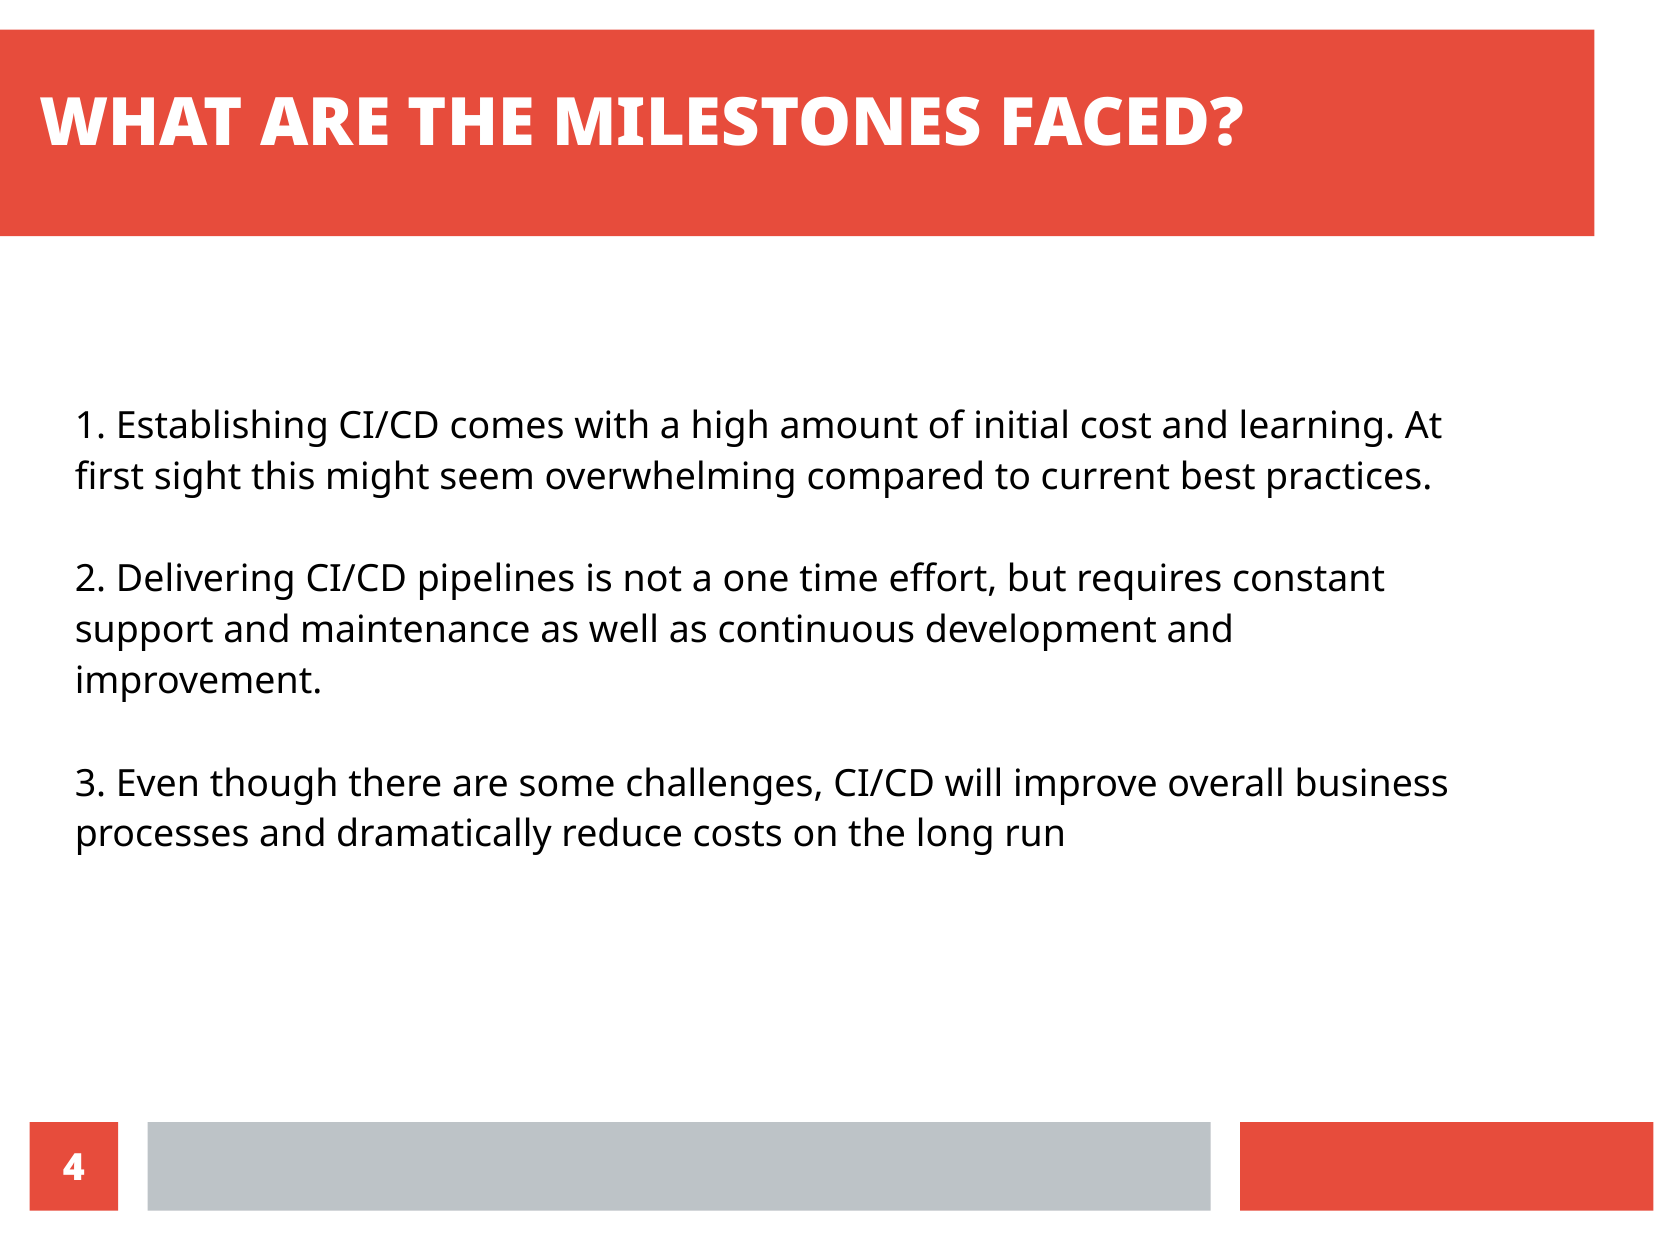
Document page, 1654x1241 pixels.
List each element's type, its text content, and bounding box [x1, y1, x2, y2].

text_box 1. Establishing CI/CD comes with a high amount of initial cost and learning. At first sight this might seem overwhelming compared to current best practices. 2. Delivering CI/CD pipelines is not a one time effort, but requires constant support and maintenance as well as continuous development and improvement. 3. Even though there are some challenges, CI/CD will improve overall business processes and dramatically reduce costs on the long run [60, 391, 1486, 886]
title WHAT ARE THE MILESTONES FACED? [39, 63, 1576, 166]
